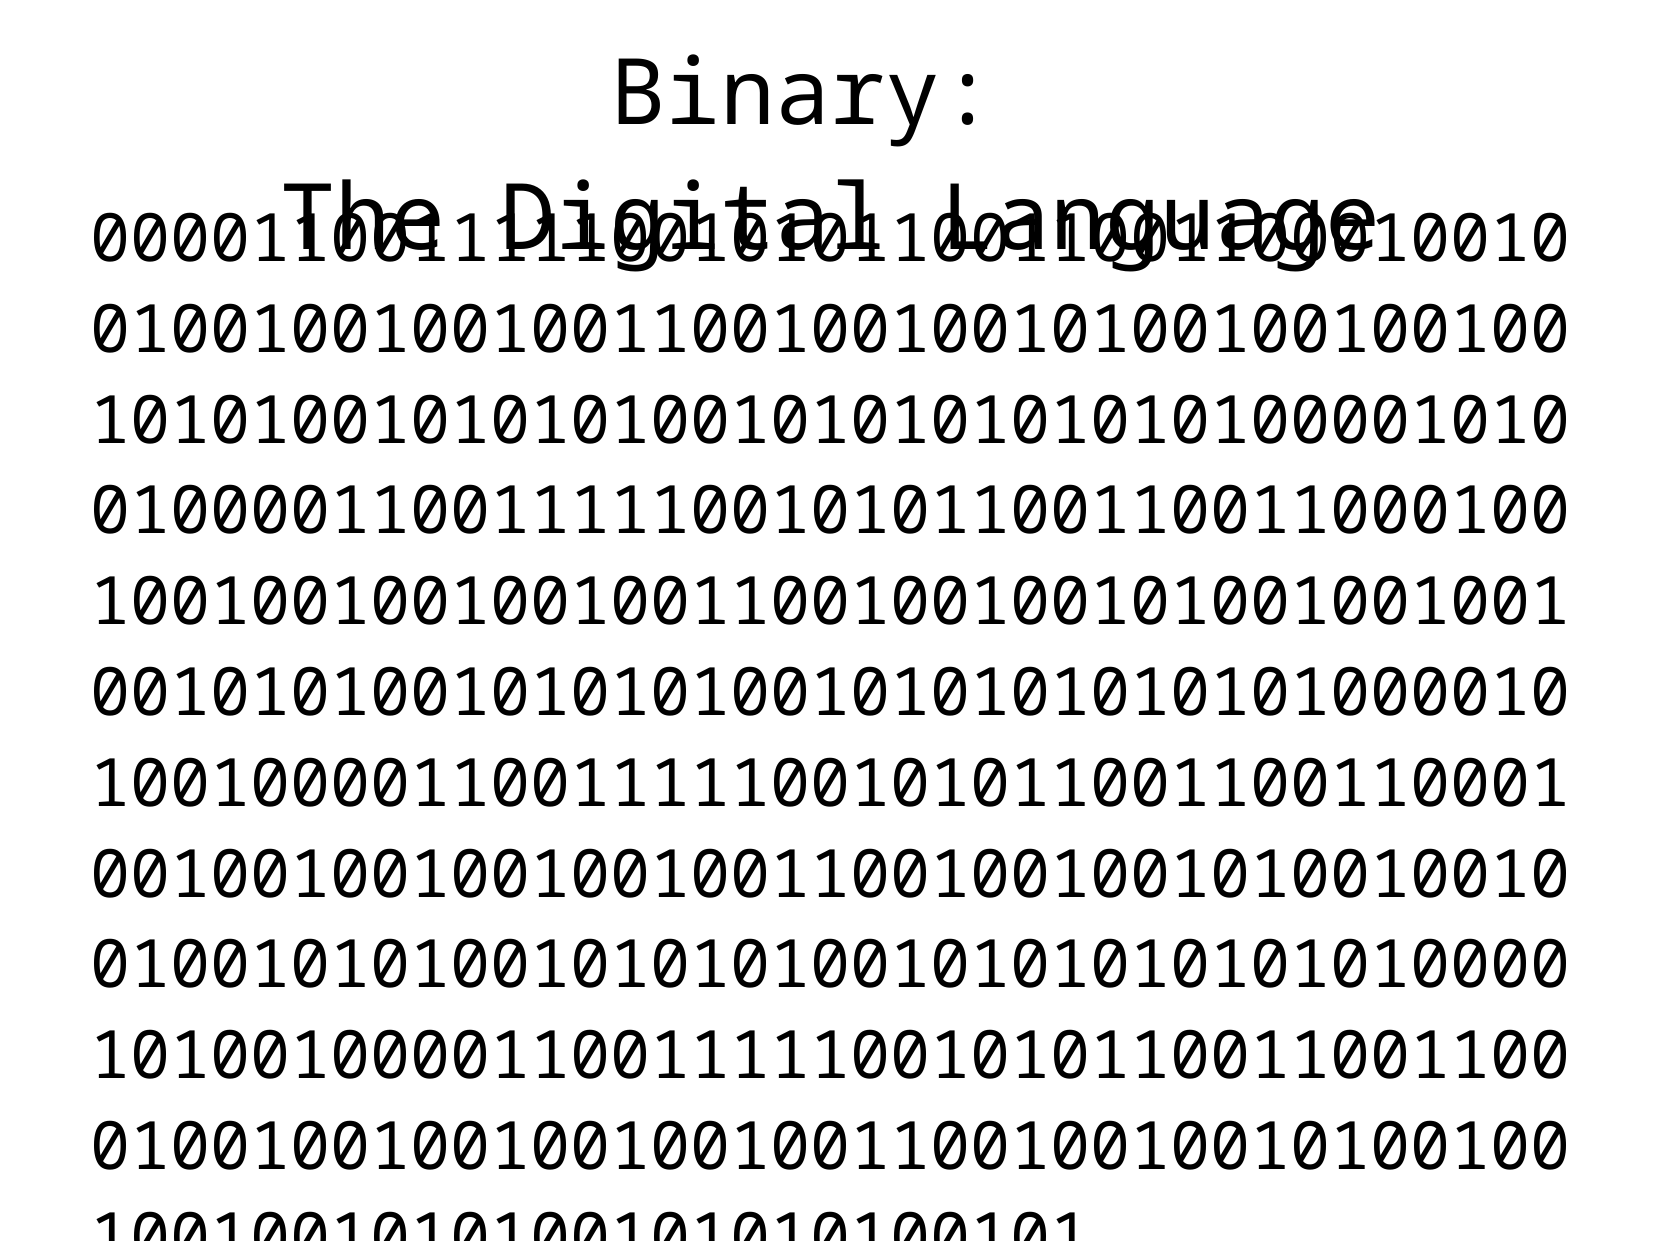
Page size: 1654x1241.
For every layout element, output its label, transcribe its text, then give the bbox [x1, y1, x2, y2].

subtitle 000011001111100101011001100110001001001001001001001100100100101001001001001010100101010100101010101010100001010010000110011111001010110011001100010010010010010010011001001001010010010010010101001010101001010101010101000010100100001100111110010101100110011000100100100100100100110010010010100100100100101010010101010010101010101010000101001000011001111100101011001100110001001001001001001001100100100101001001001001010100101010100101 [90, 269, 1579, 1201]
title Binary: The Digital Language [86, 45, 1576, 258]
